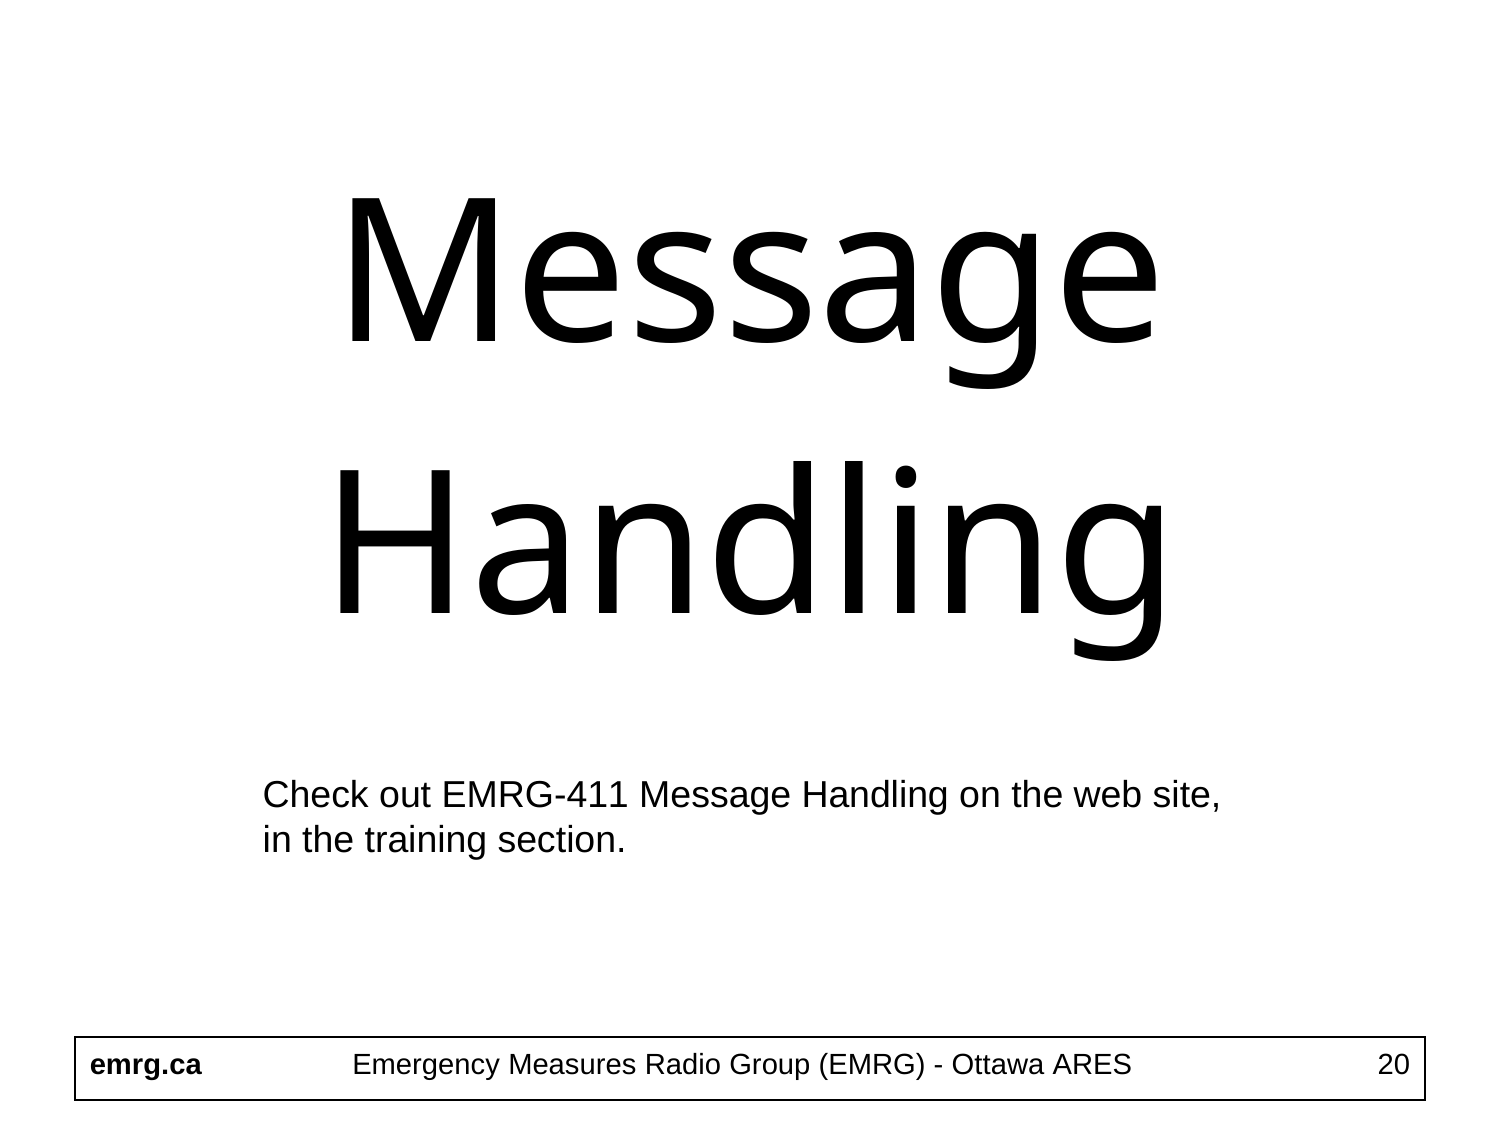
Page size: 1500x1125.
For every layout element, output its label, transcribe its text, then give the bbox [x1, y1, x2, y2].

text_box Emergency Measures Radio Group (EMRG) - Ottawa ARES [247, 1037, 1238, 1103]
title Message Handling [75, 87, 1426, 713]
text_box Check out EMRG-411 Message Handling on the web site, in the training section. [247, 762, 1247, 868]
text_box <number> [1246, 1037, 1426, 1103]
